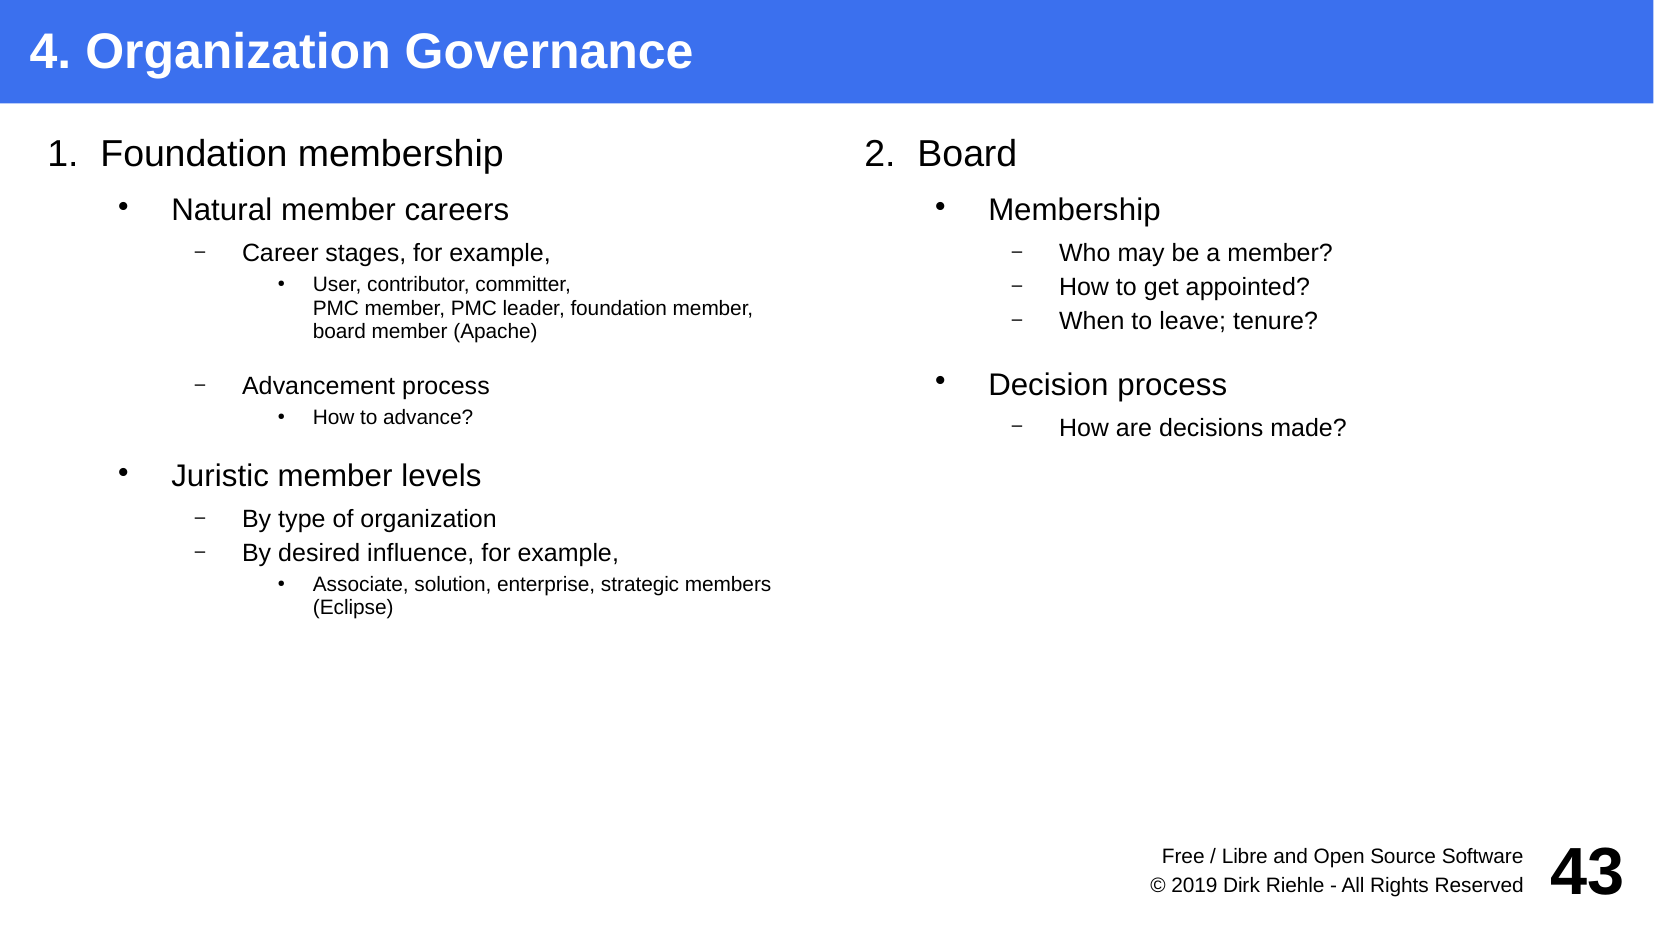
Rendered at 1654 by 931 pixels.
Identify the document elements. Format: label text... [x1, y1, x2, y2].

list Foundation membership Natural member careers Career stages, for example, User, contributor, committer, PMC member, PMC leader, foundation member, board member (Apache) Advancement process How to advance? Juristic member levels By type of organization By desired influence, for example, Associate, solution, enterprise, strategic members (Eclipse) [29, 132, 808, 813]
list Board Membership Who may be a member? How to get appointed? When to leave; tenure? Decision process How are decisions made? [846, 132, 1625, 813]
title 4. Organization Governance [0, 0, 1654, 104]
